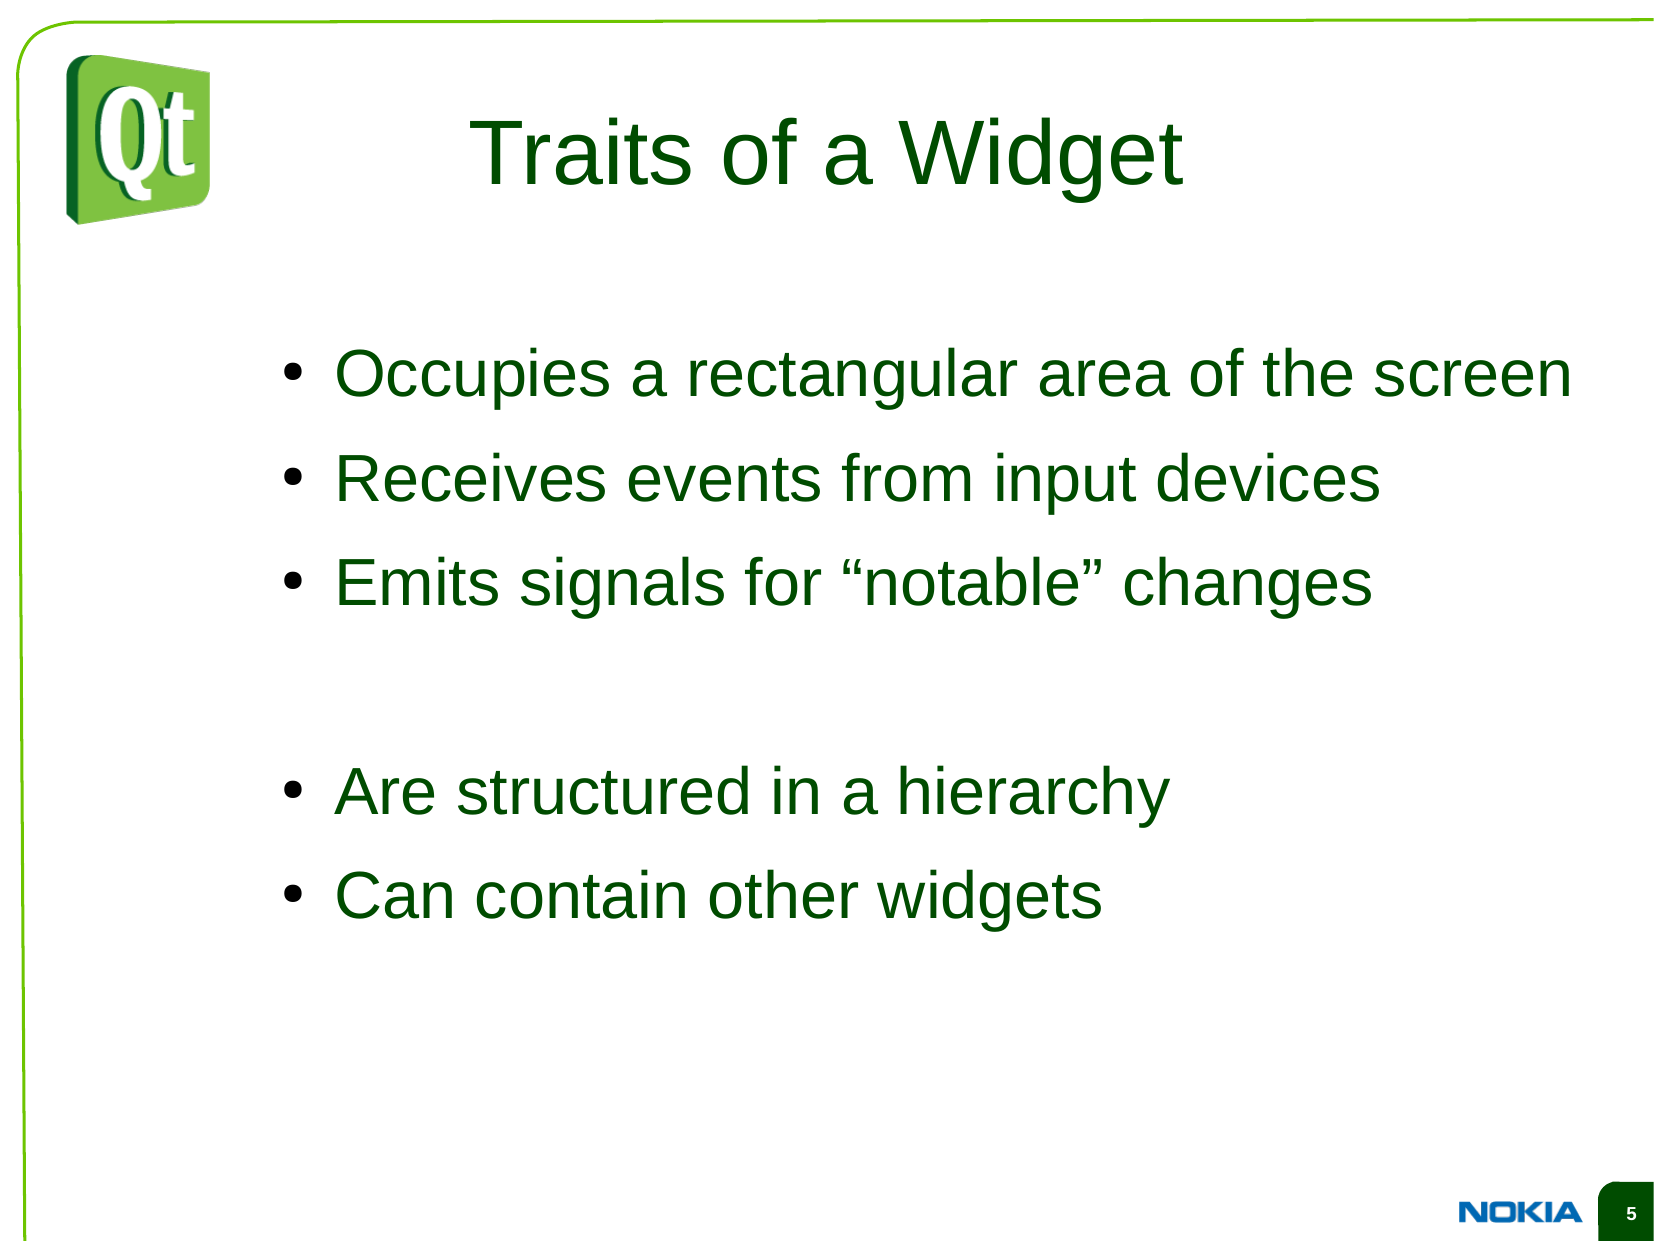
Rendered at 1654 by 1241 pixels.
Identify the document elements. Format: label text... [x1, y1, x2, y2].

list Occupies a rectangular area of the screen Receives events from input devices Emits signals for “notable” changes Are structured in a hierarchy Can contain other widgets [263, 336, 1582, 1156]
picture [1459, 1201, 1583, 1223]
title Traits of a Widget [82, 56, 1571, 250]
picture [66, 55, 210, 225]
